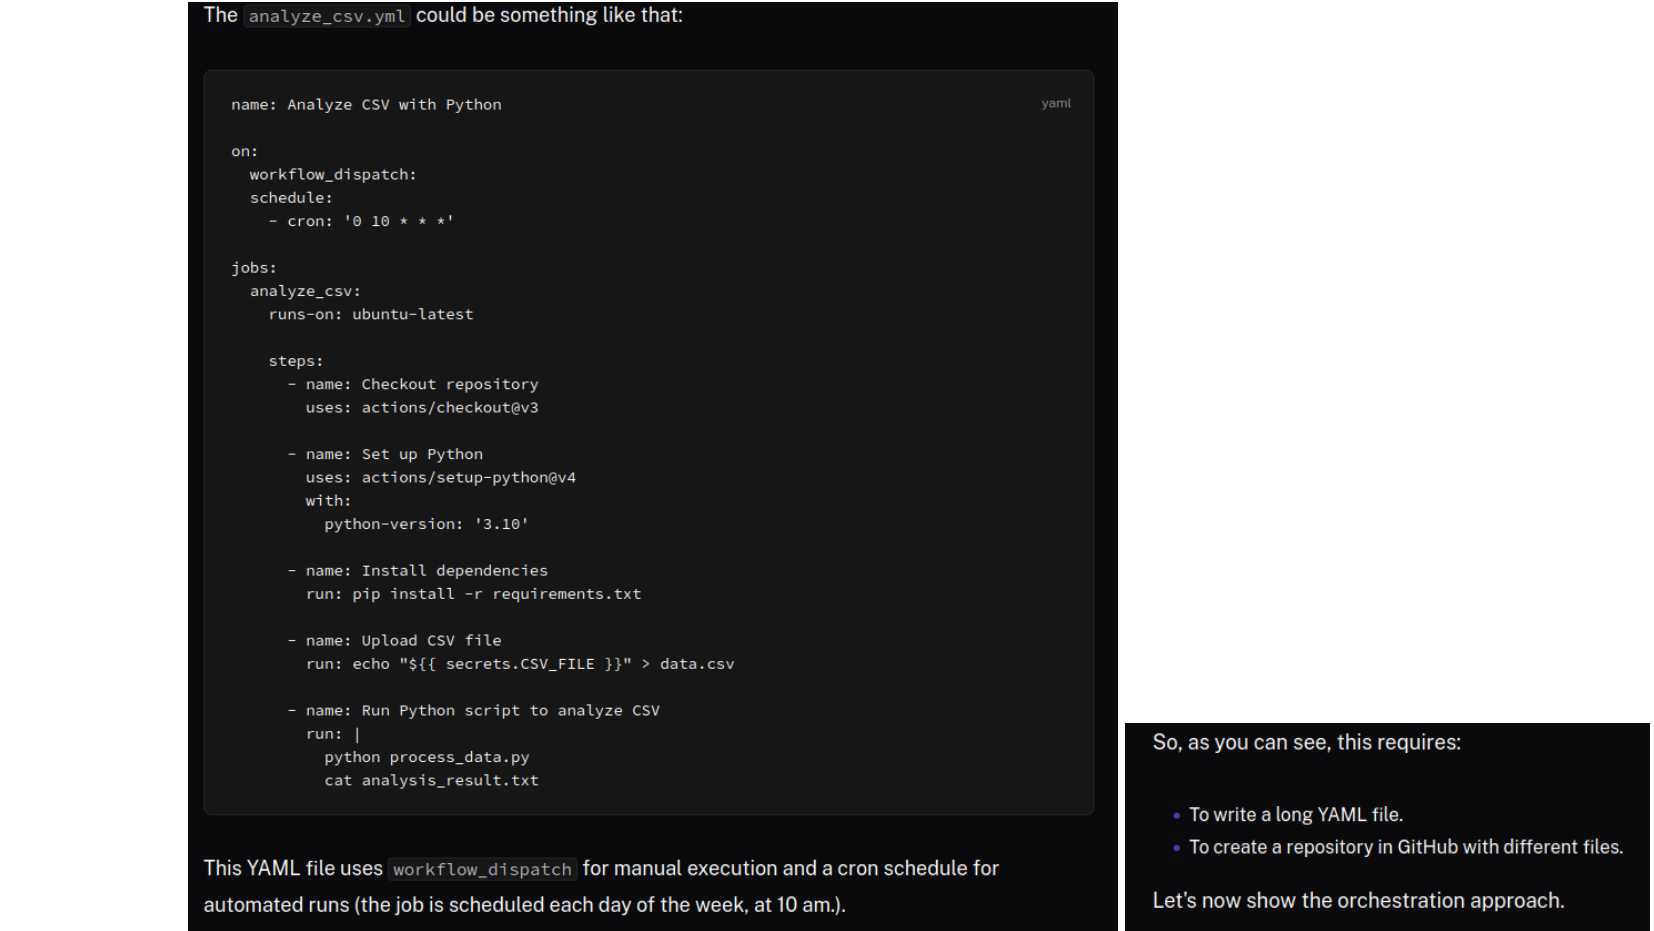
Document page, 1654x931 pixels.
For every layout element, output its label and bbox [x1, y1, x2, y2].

picture [188, 2, 1118, 931]
picture [1125, 723, 1650, 931]
